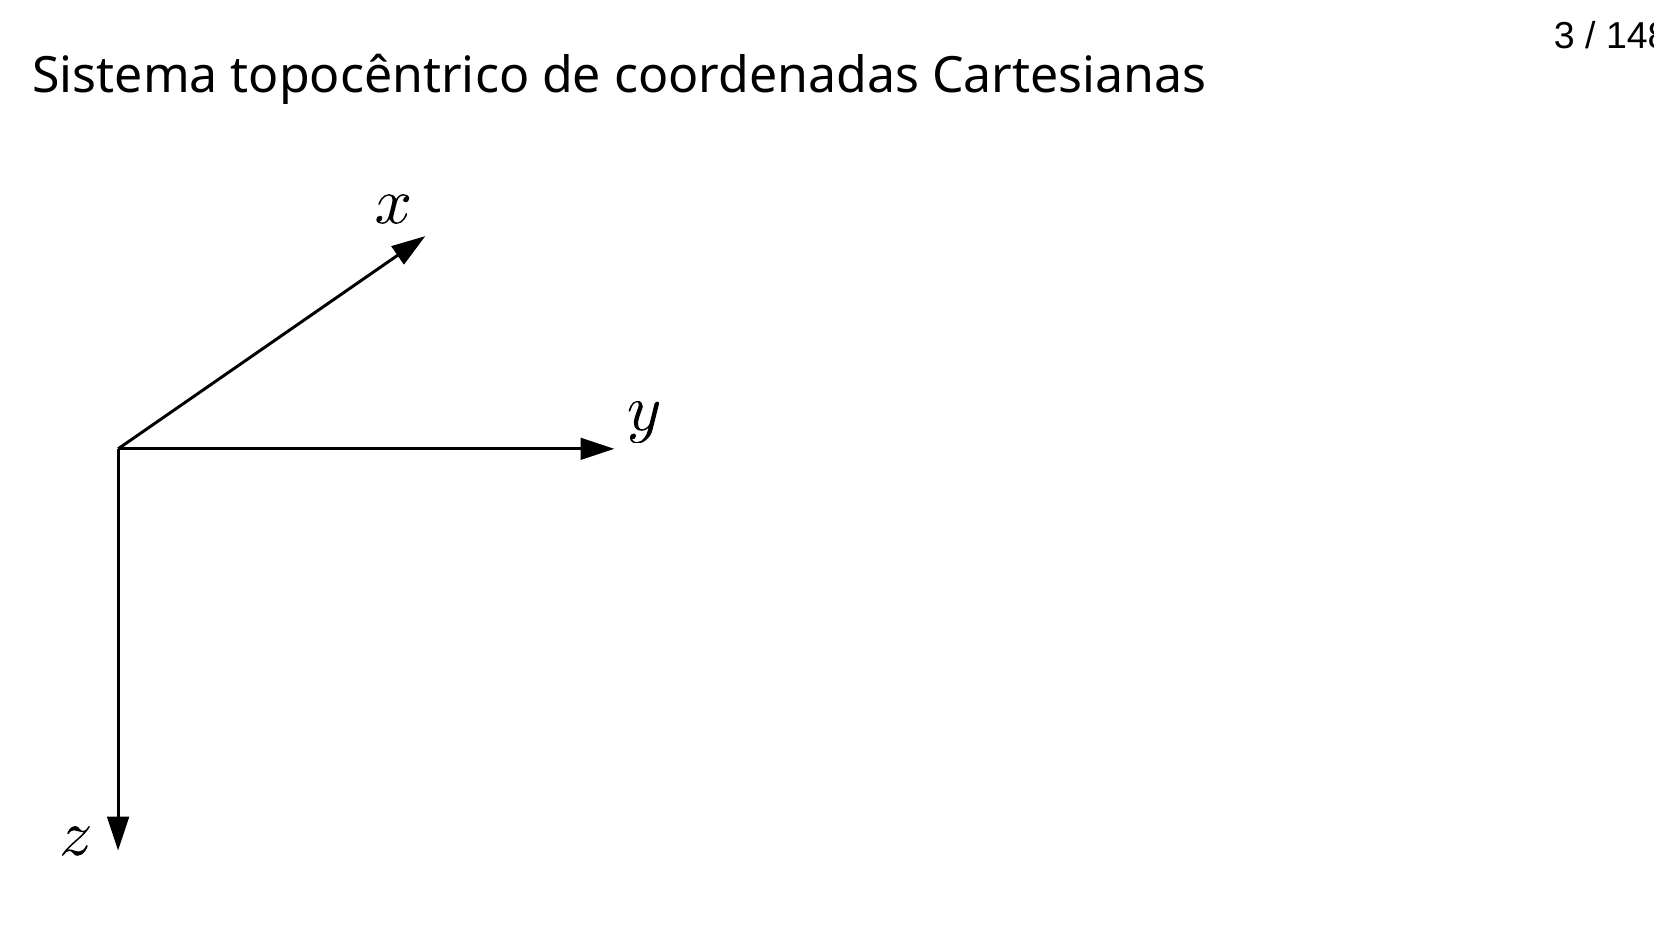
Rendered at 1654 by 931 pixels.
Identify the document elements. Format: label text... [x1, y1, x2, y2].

picture [374, 194, 413, 224]
picture [59, 826, 93, 856]
picture [626, 401, 662, 443]
text_box Sistema topocêntrico de coordenadas Cartesianas [17, 31, 1204, 102]
text_box <number> / 148 [1430, 0, 1654, 71]
